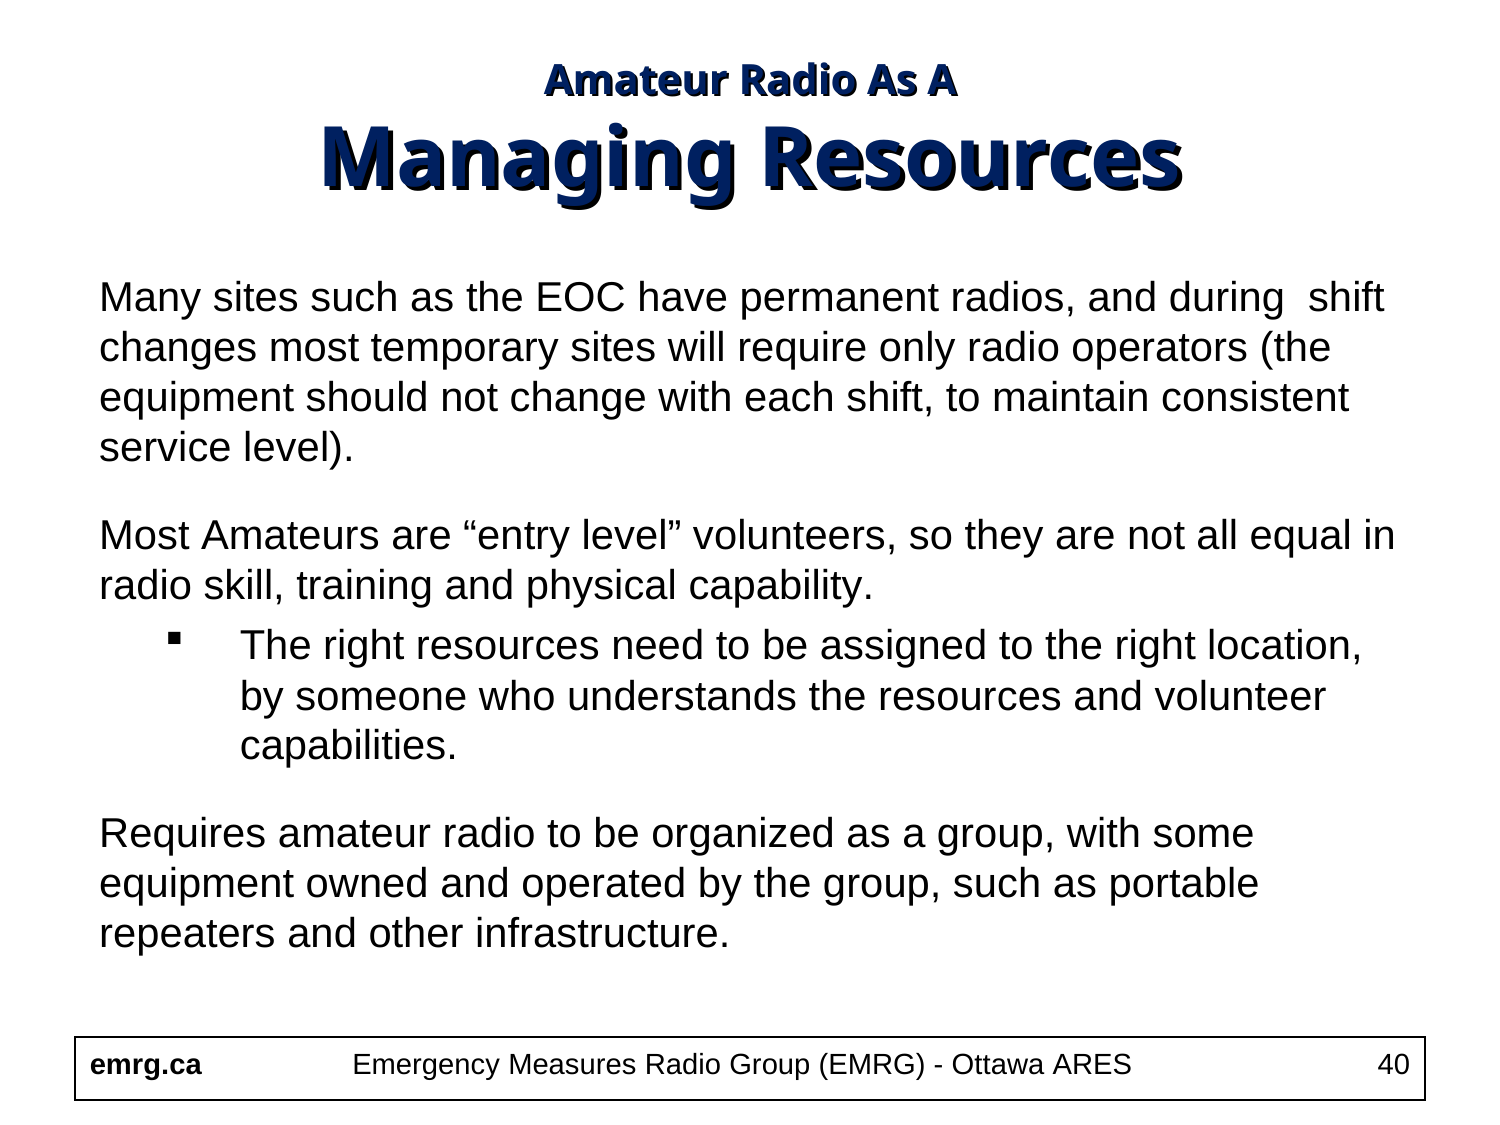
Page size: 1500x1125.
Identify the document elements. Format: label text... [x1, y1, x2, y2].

text_box Many sites such as the EOC have permanent radios, and during shift changes most temporary sites will require only radio operators (the equipment should not change with each shift, to maintain consistent service level). Most Amateurs are “entry level” volunteers, so they are not all equal in radio skill, training and physical capability. The right resources need to be assigned to the right location, by someone who understands the resources and volunteer capabilities. Requires amateur radio to be organized as a group, with some equipment owned and operated by the group, such as portable repeaters and other infrastructure. [75, 262, 1426, 1005]
text_box <number> [1246, 1037, 1426, 1103]
text_box Amateur Radio As A Managing Resources [75, 45, 1426, 233]
text_box Emergency Measures Radio Group (EMRG) - Ottawa ARES [247, 1037, 1238, 1103]
